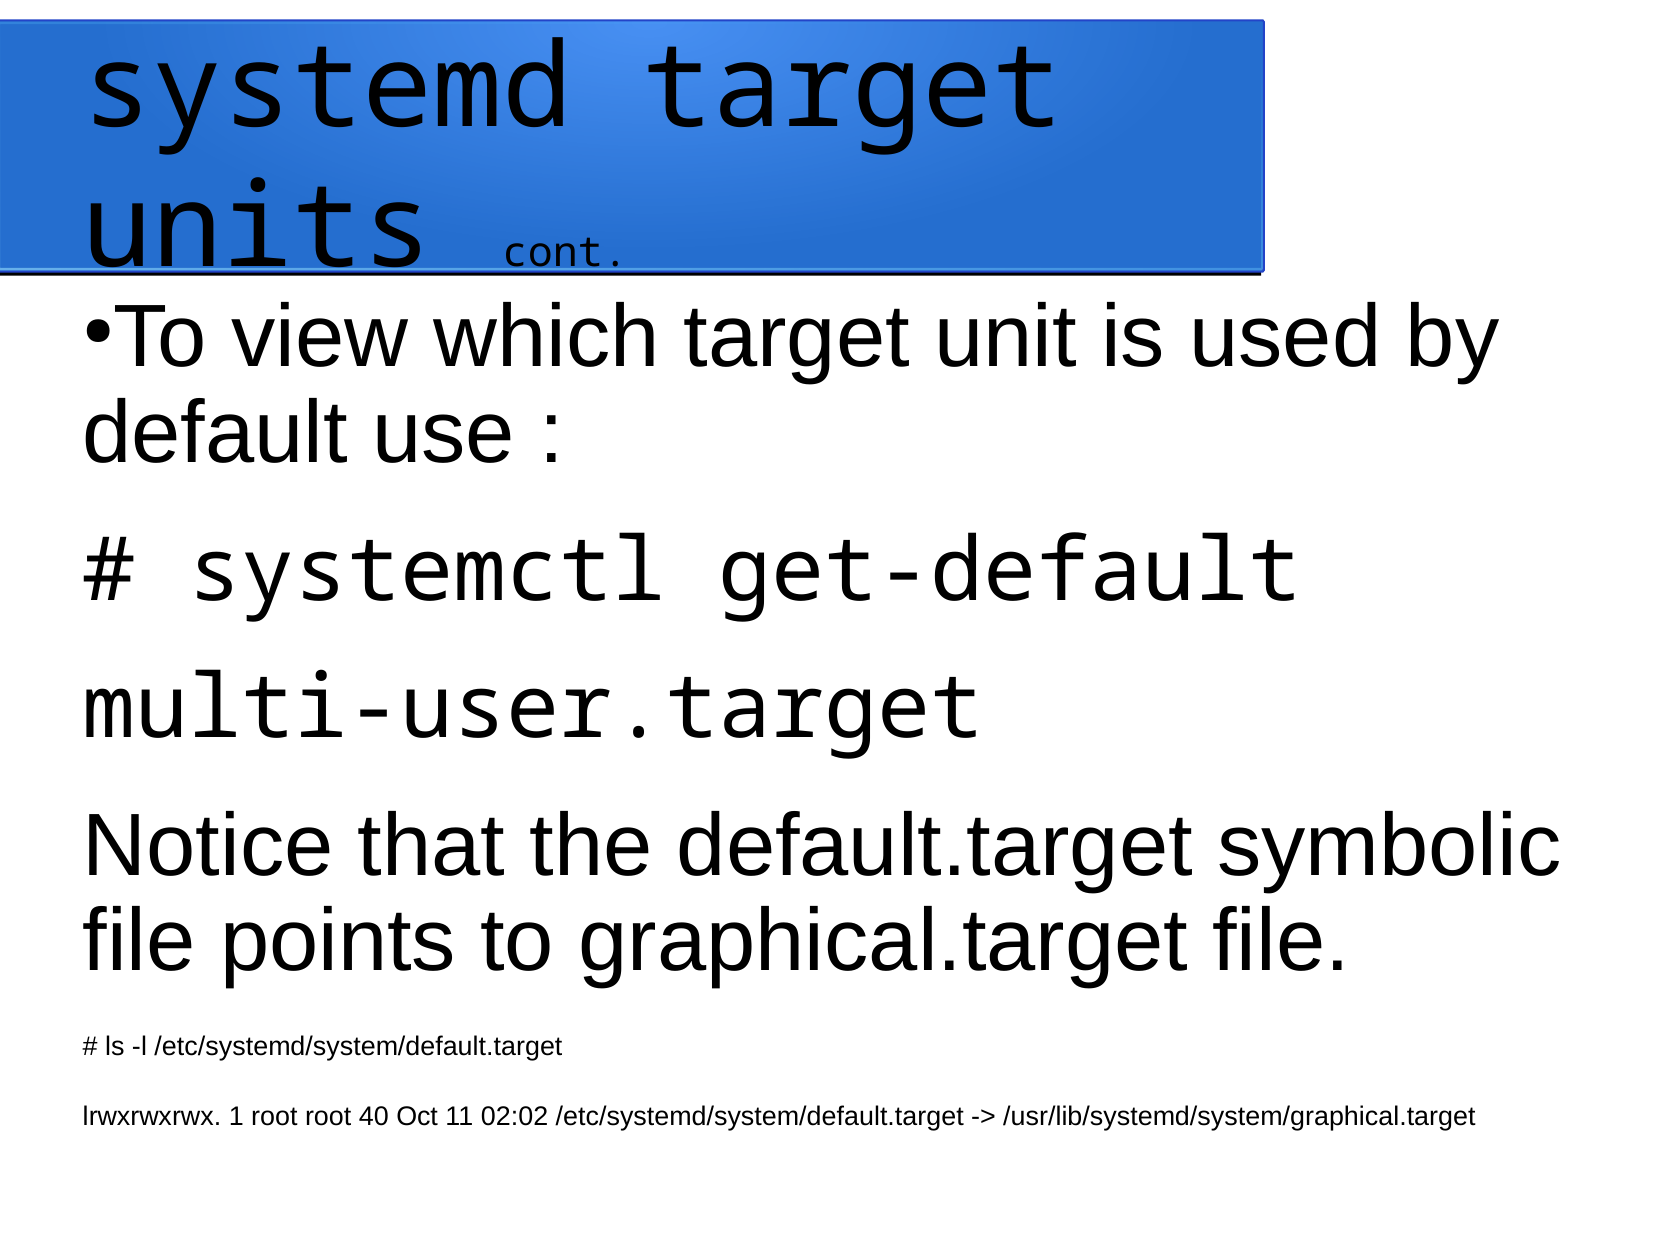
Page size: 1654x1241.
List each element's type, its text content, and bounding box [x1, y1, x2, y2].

title systemd target units cont. [82, 9, 1235, 290]
list To view which target unit is used by default use : # systemctl get-default multi-user.target Notice that the default.target symbolic file points to graphical.target file. # ls -l /etc/systemd/system/default.target lrwxrwxrwx. 1 root root 40 Oct 11 02:02 /etc/systemd/system/default.target -> /usr/lib/systemd/system/graphical.target [82, 290, 1621, 1141]
